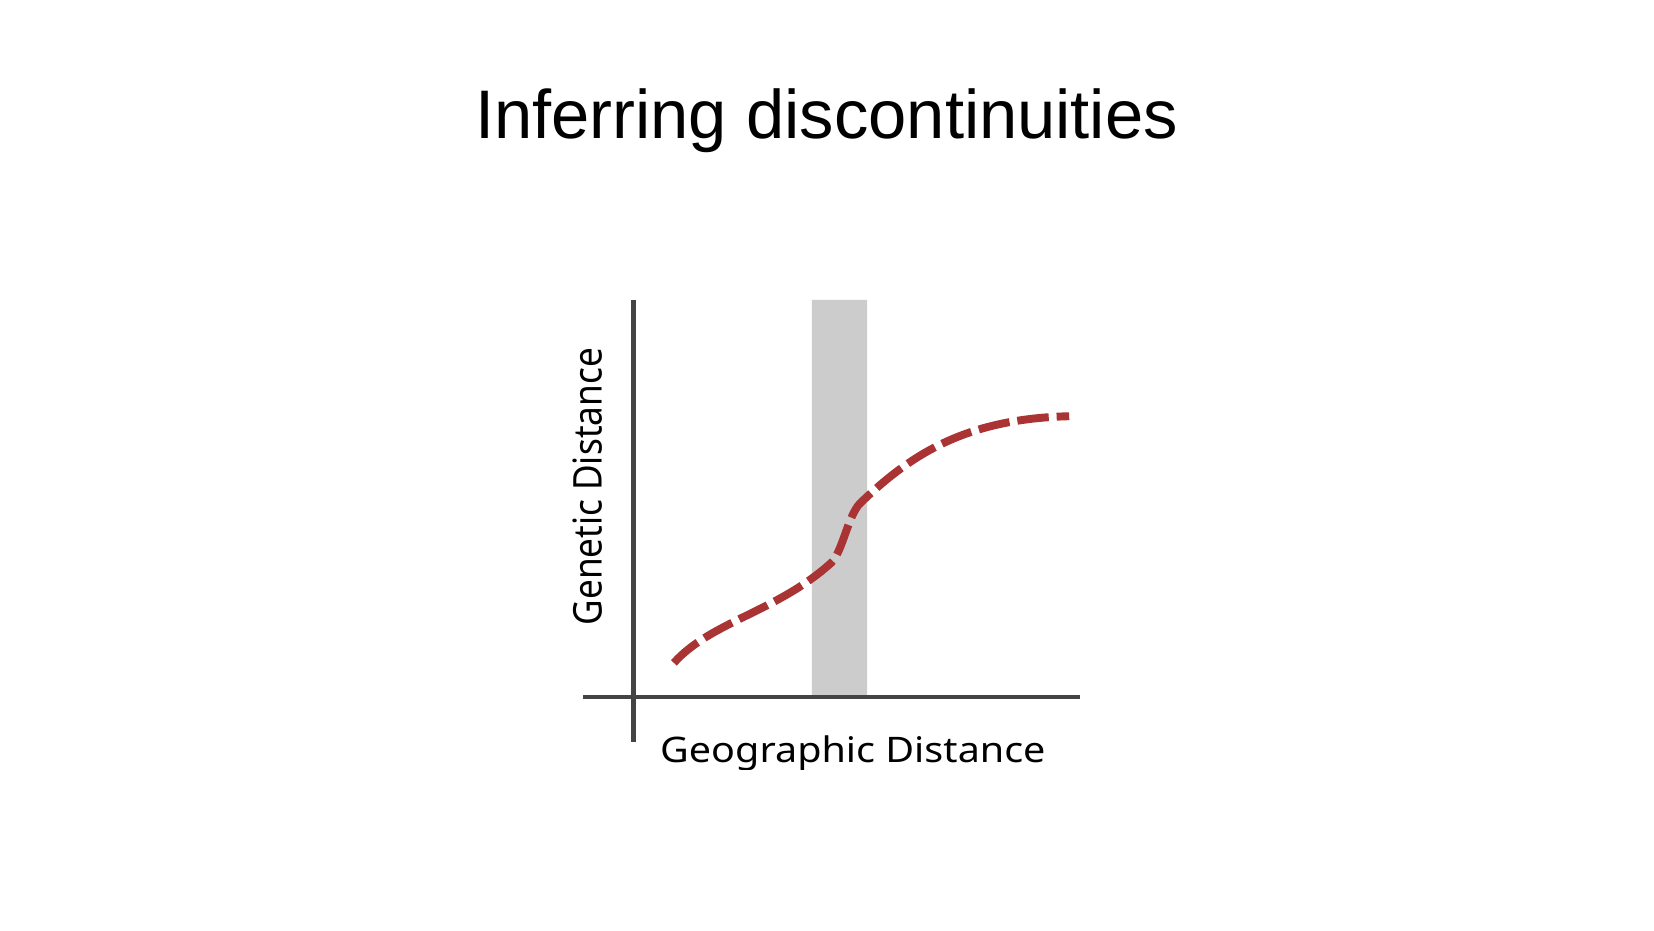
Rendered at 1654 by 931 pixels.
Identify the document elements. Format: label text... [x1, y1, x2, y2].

title Inferring discontinuities [82, 37, 1571, 193]
picture [570, 270, 1081, 811]
